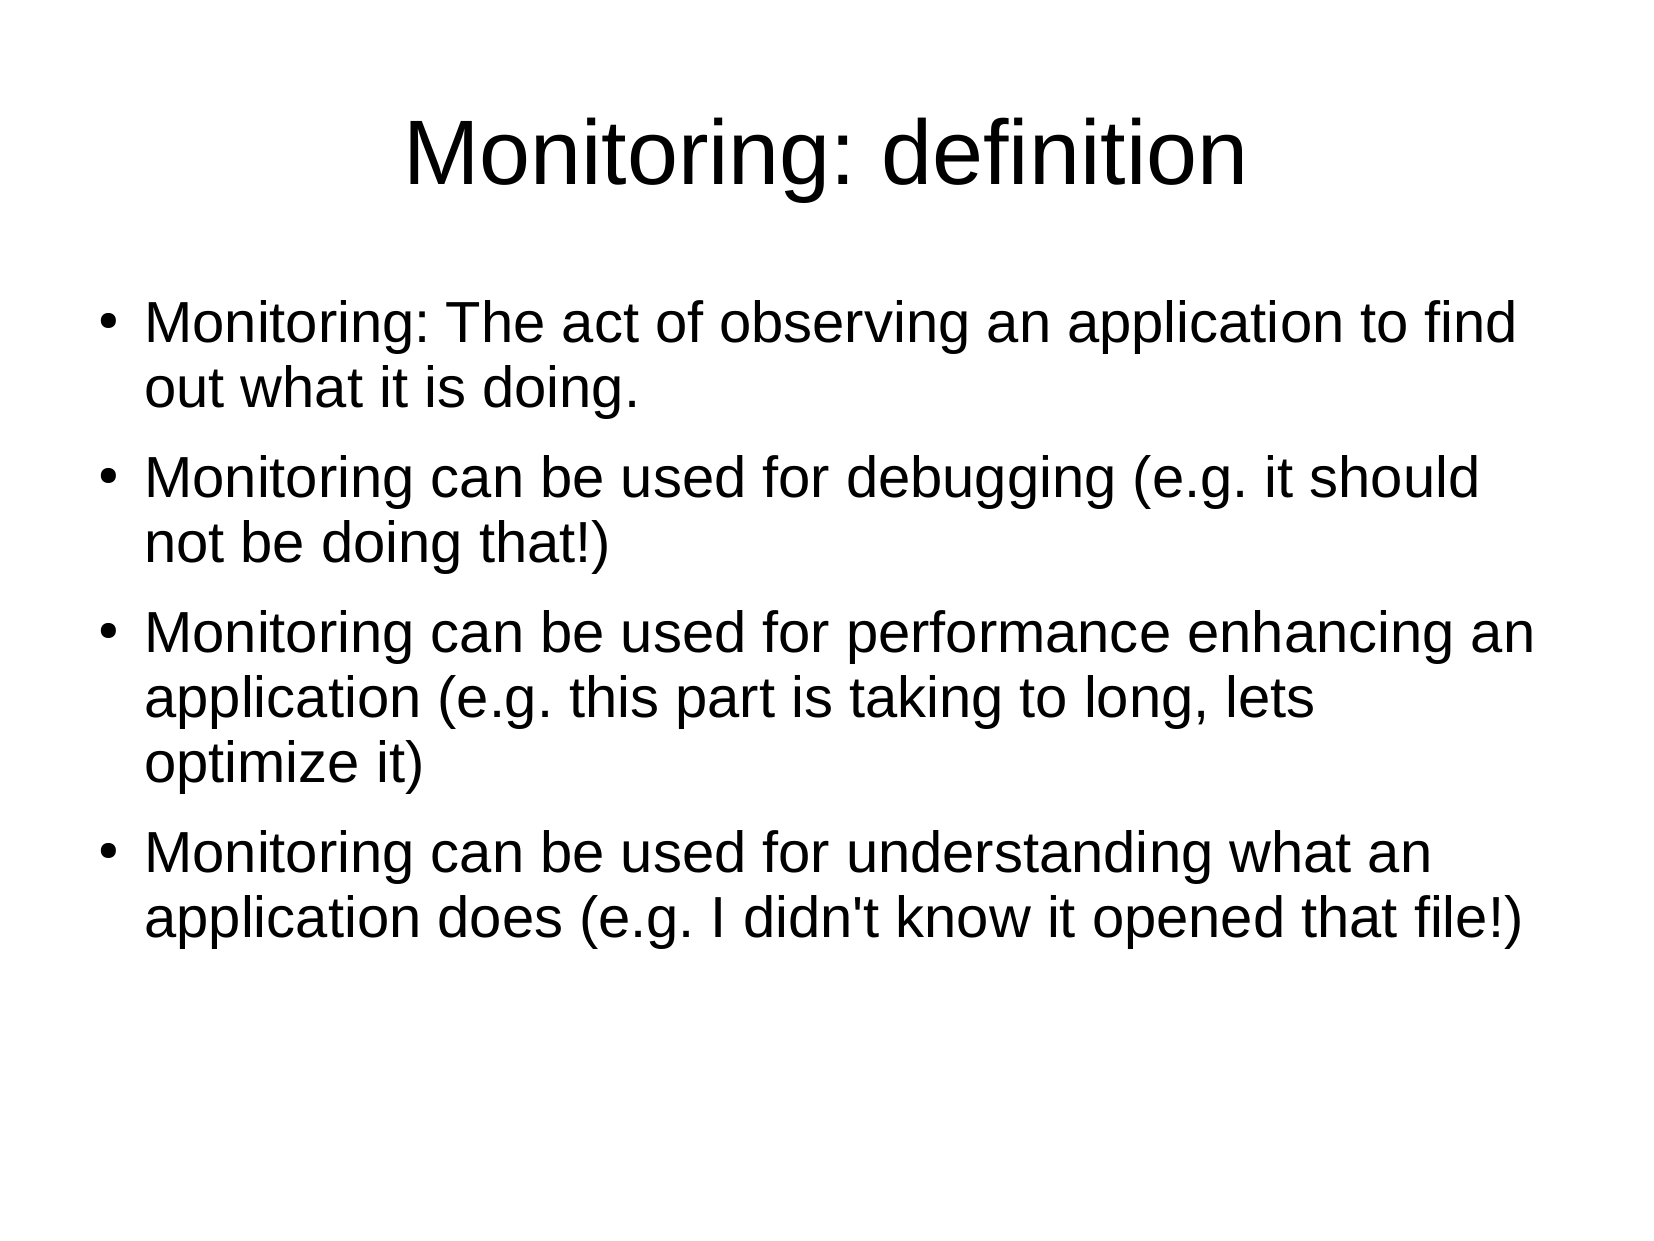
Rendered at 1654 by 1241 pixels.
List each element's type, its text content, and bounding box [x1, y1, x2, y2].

list Monitoring: The act of observing an application to find out what it is doing. Monitoring can be used for debugging (e.g. it should not be doing that!) Monitoring can be used for performance enhancing an application (e.g. this part is taking to long, lets optimize it) Monitoring can be used for understanding what an application does (e.g. I didn't know it opened that file!) [82, 290, 1538, 1010]
title Monitoring: definition [82, 49, 1571, 257]
